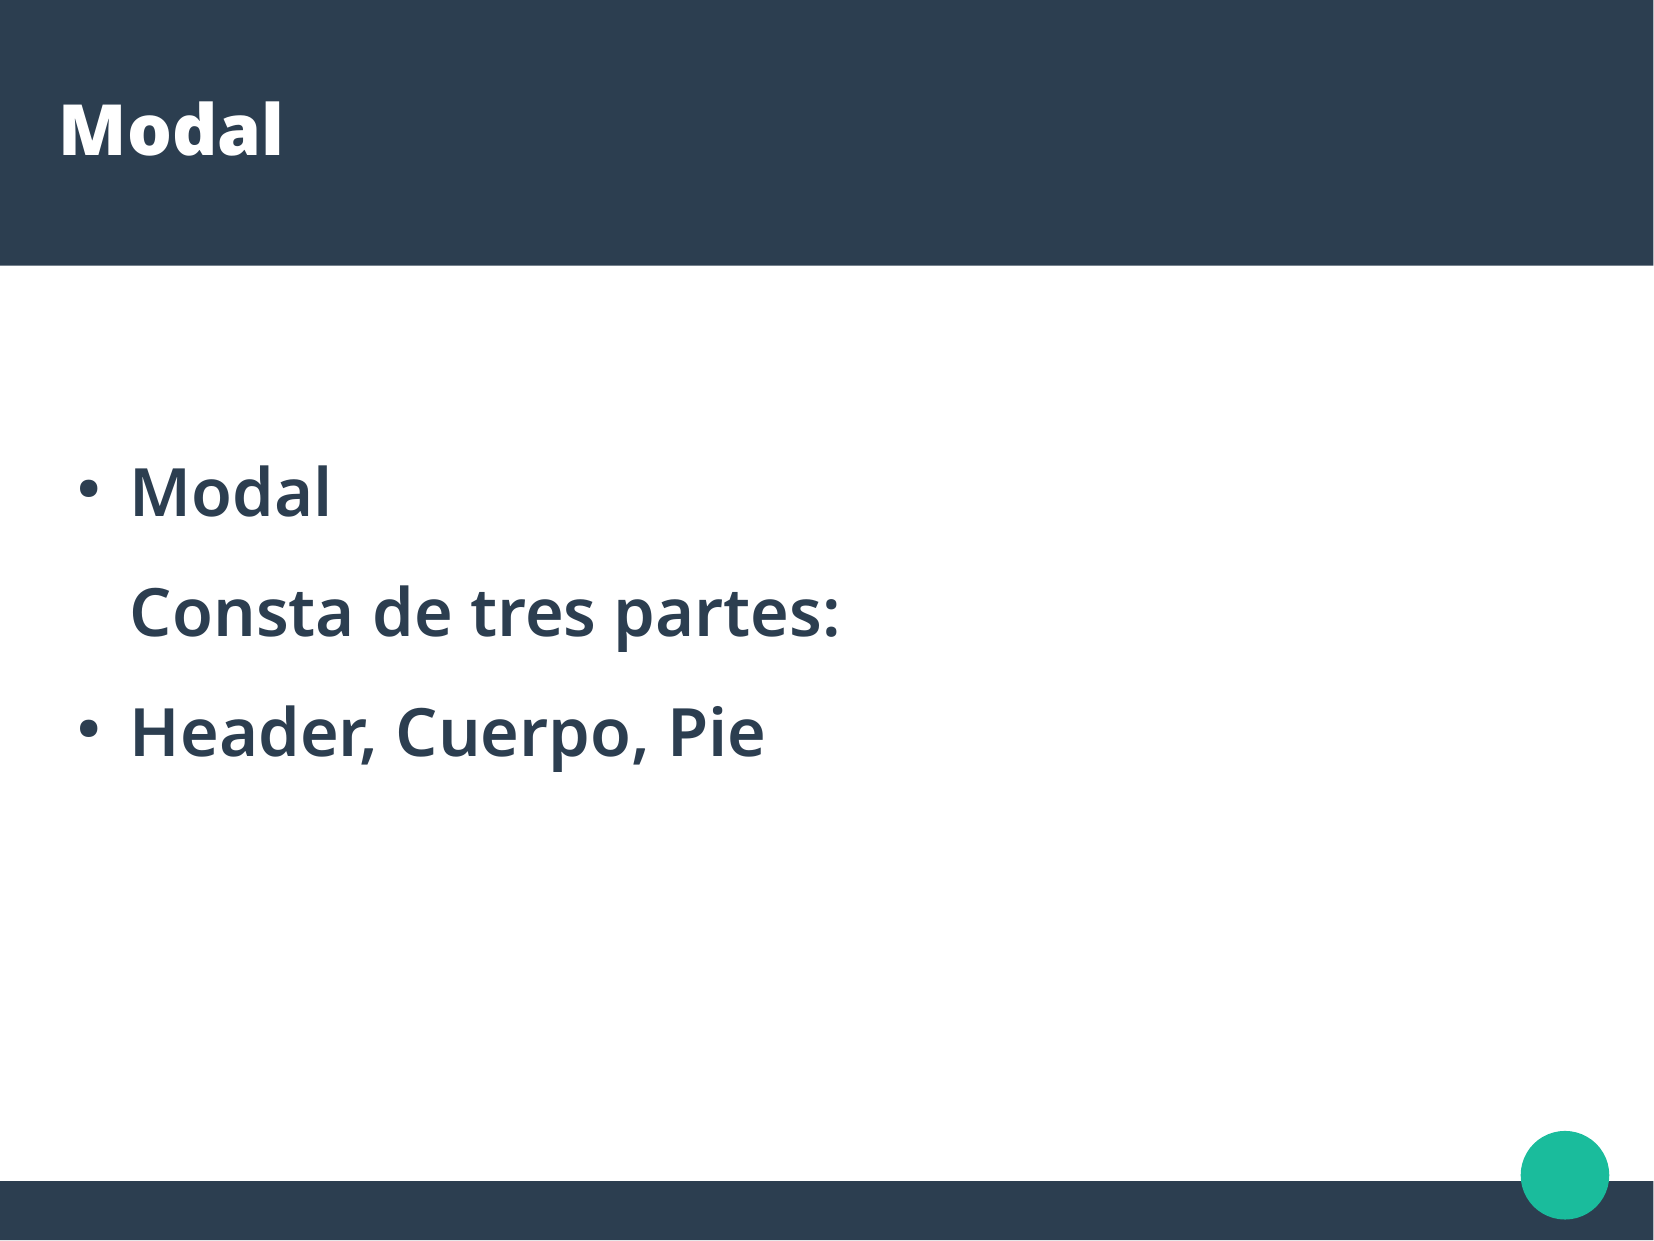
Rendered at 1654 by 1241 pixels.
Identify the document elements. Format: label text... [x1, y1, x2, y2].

list Modal Consta de tres partes: Header, Cuerpo, Pie [59, 324, 1595, 1152]
title Modal [59, 49, 1595, 207]
